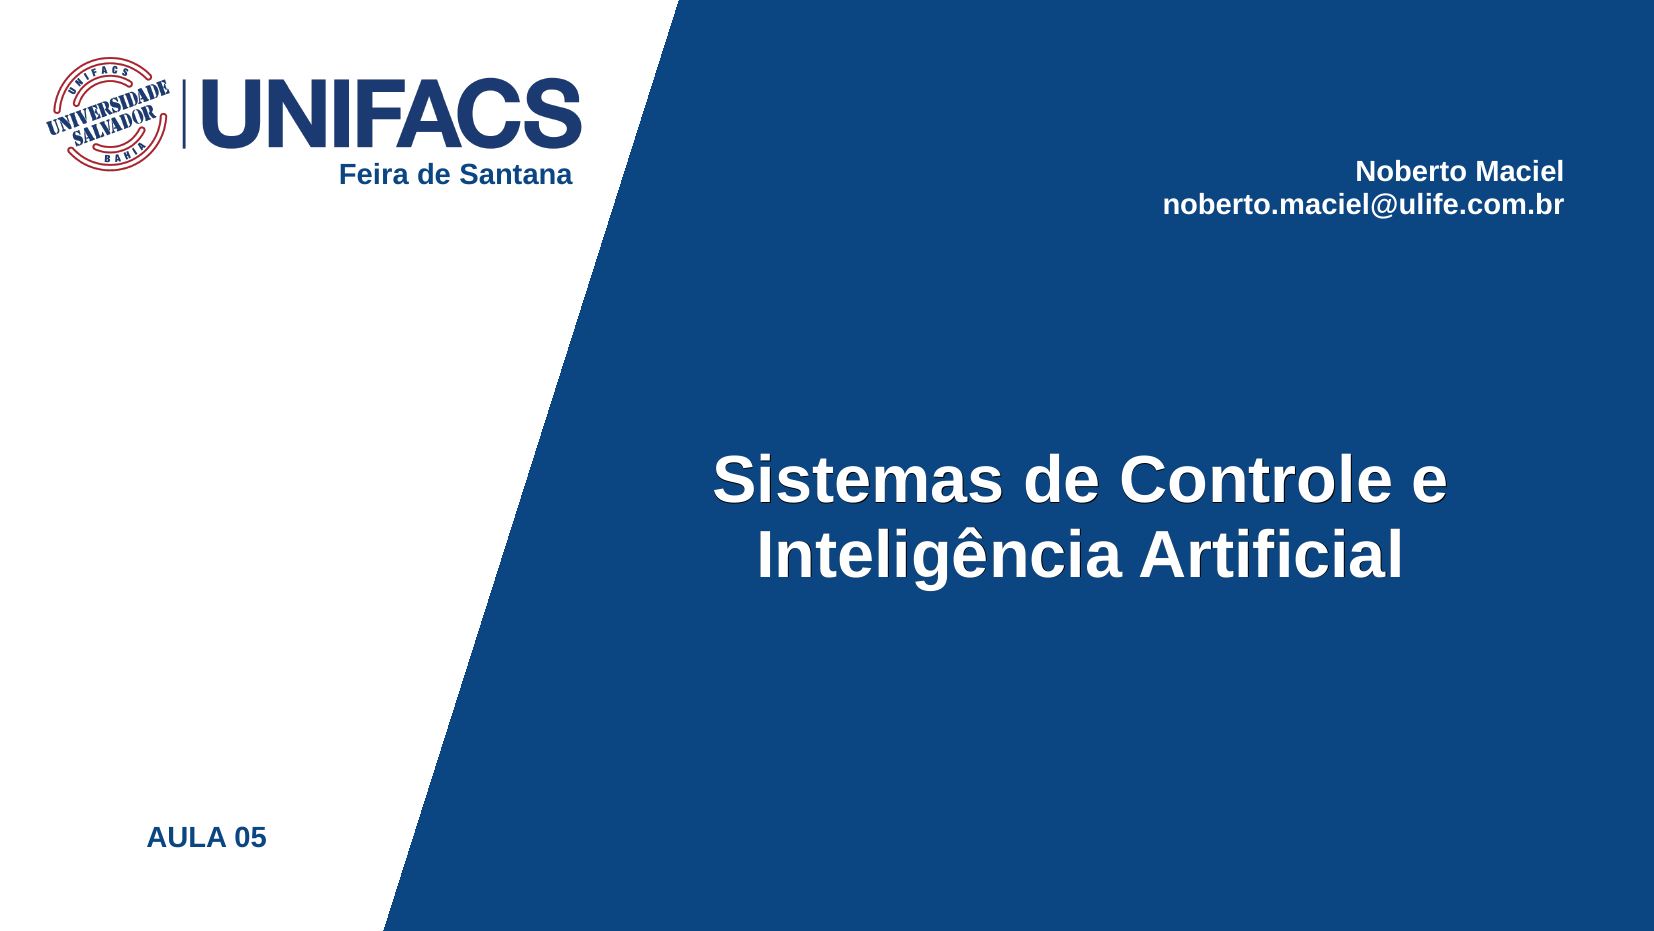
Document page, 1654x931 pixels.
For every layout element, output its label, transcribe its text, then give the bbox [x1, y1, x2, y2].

text_box [383, 0, 1654, 931]
title AULA 05 [59, 760, 355, 916]
subtitle Sistemas de Controle e Inteligência Artificial [590, 236, 1571, 798]
title Feira de Santana [218, 157, 573, 195]
title Noberto Maciel noberto.maciel@ulife.com.br [1033, 110, 1565, 236]
picture [29, 29, 621, 207]
